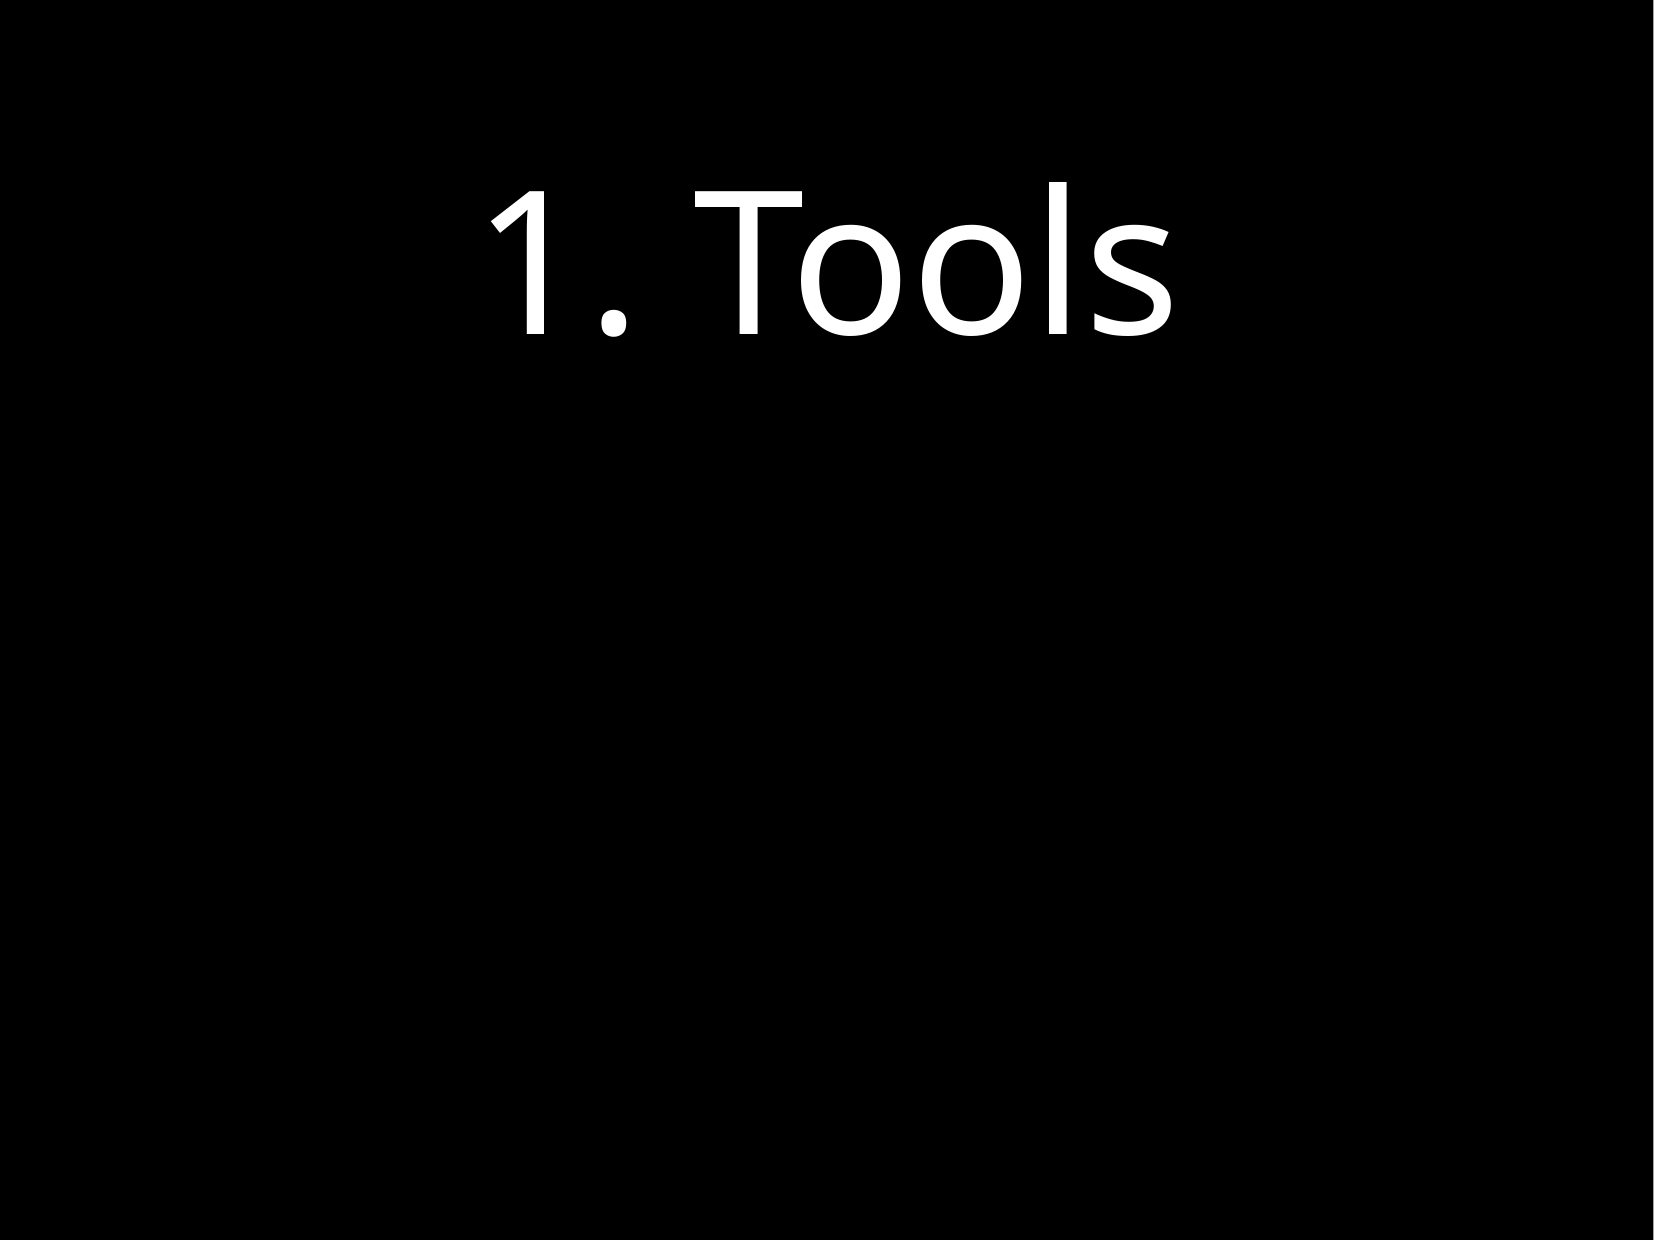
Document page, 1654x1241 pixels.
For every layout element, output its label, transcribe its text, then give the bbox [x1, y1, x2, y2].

subtitle 1. Tools [82, 49, 1571, 1010]
